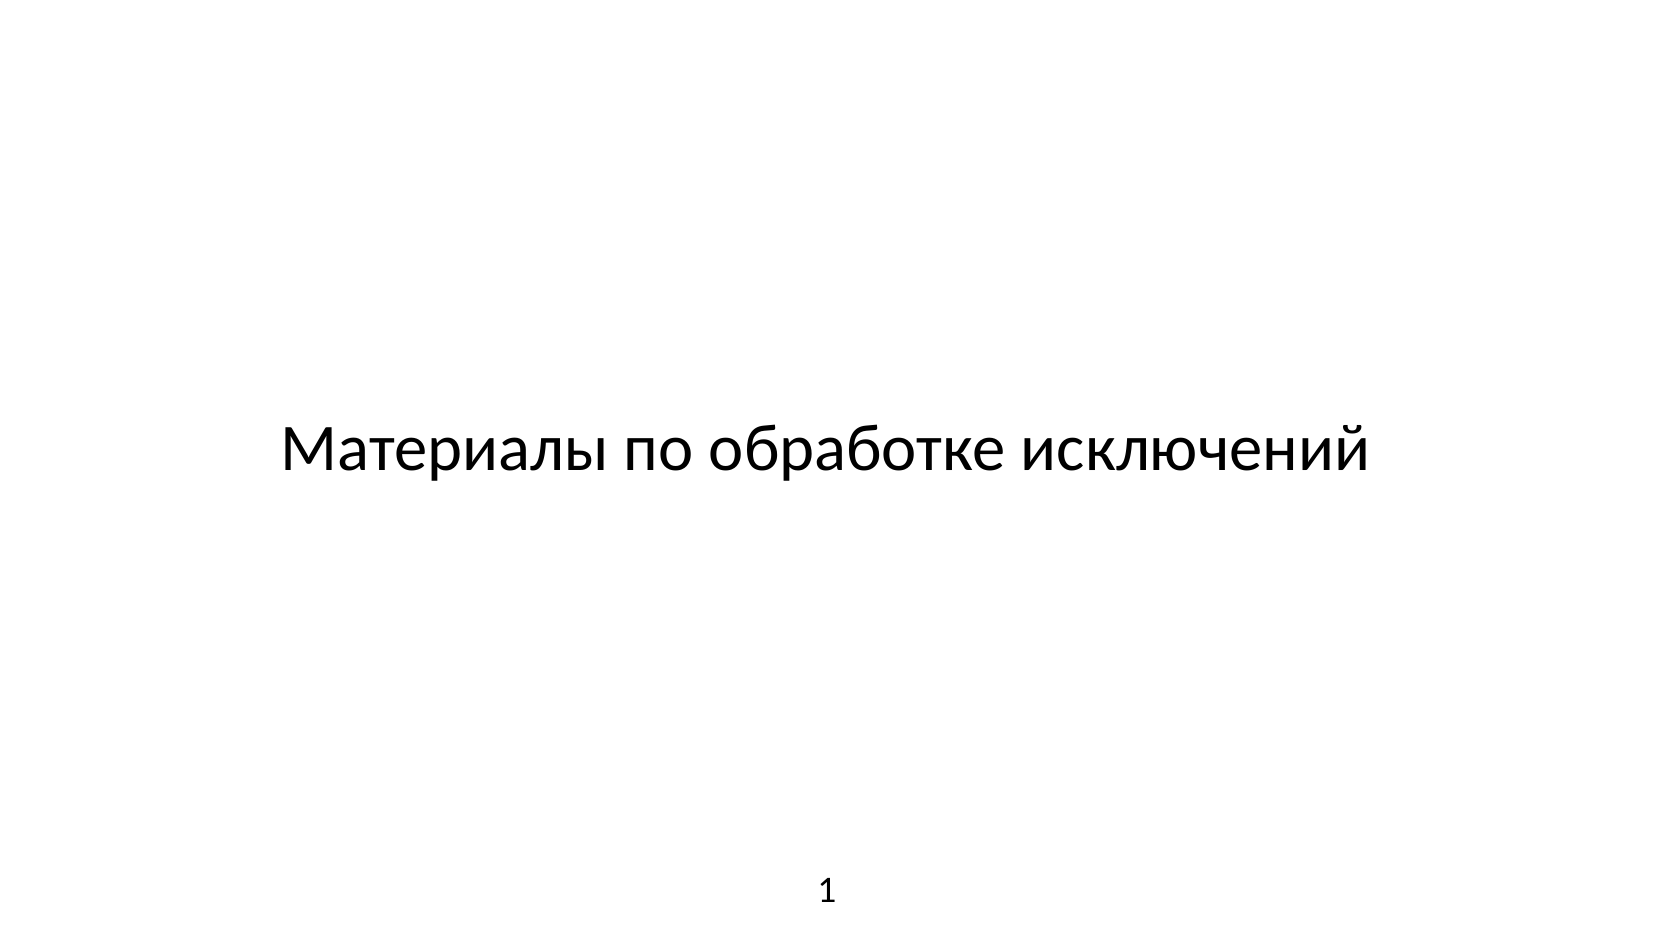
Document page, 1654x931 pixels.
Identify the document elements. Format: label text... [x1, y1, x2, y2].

text_box Материалы по обработке исключений [265, 413, 1387, 496]
